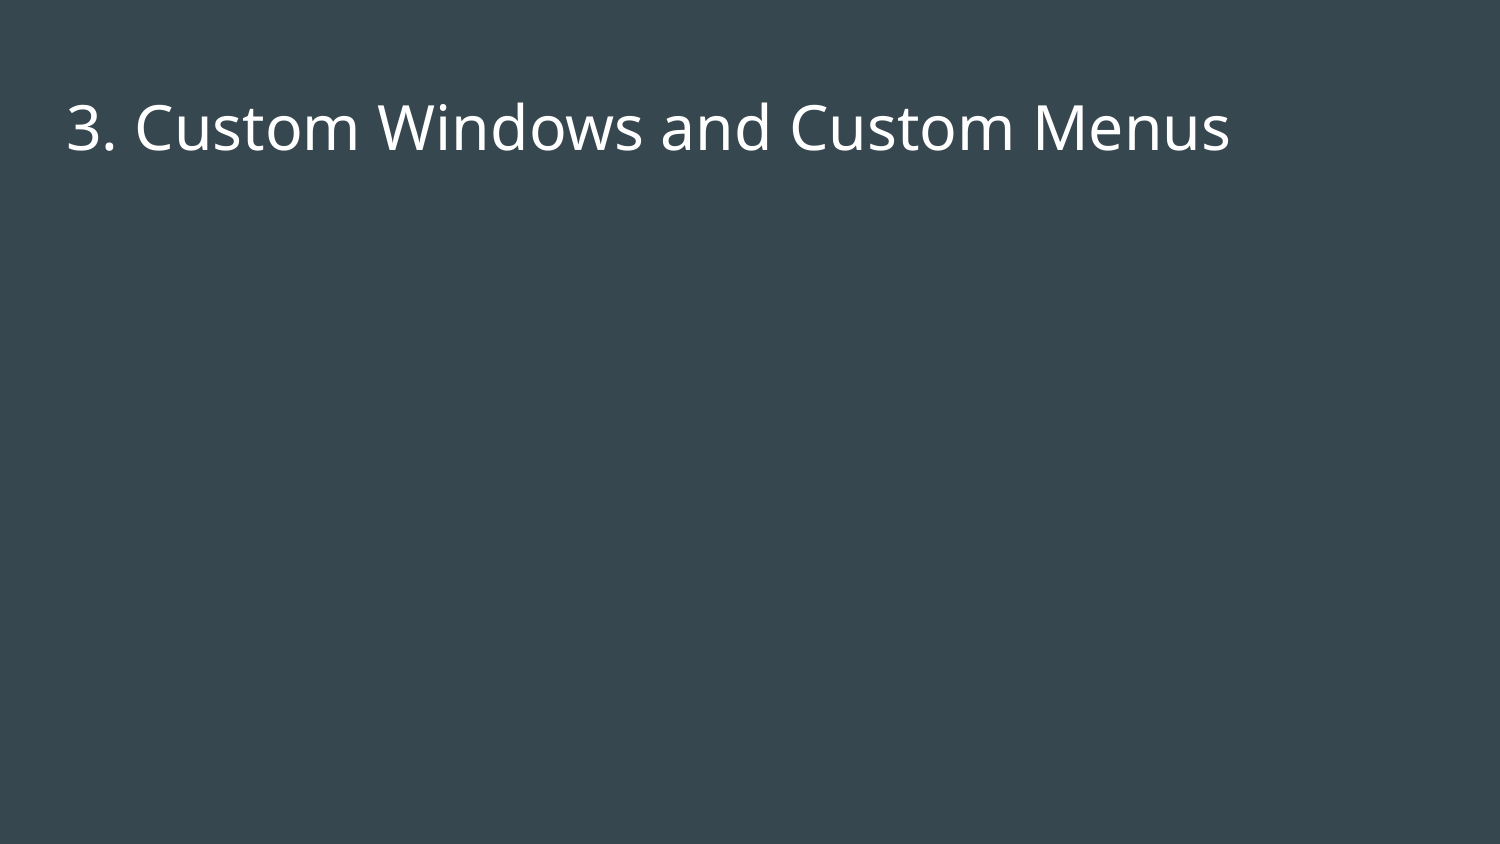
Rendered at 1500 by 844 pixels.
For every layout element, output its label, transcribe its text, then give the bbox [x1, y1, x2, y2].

title 3. Custom Windows and Custom Menus [51, 72, 1449, 167]
